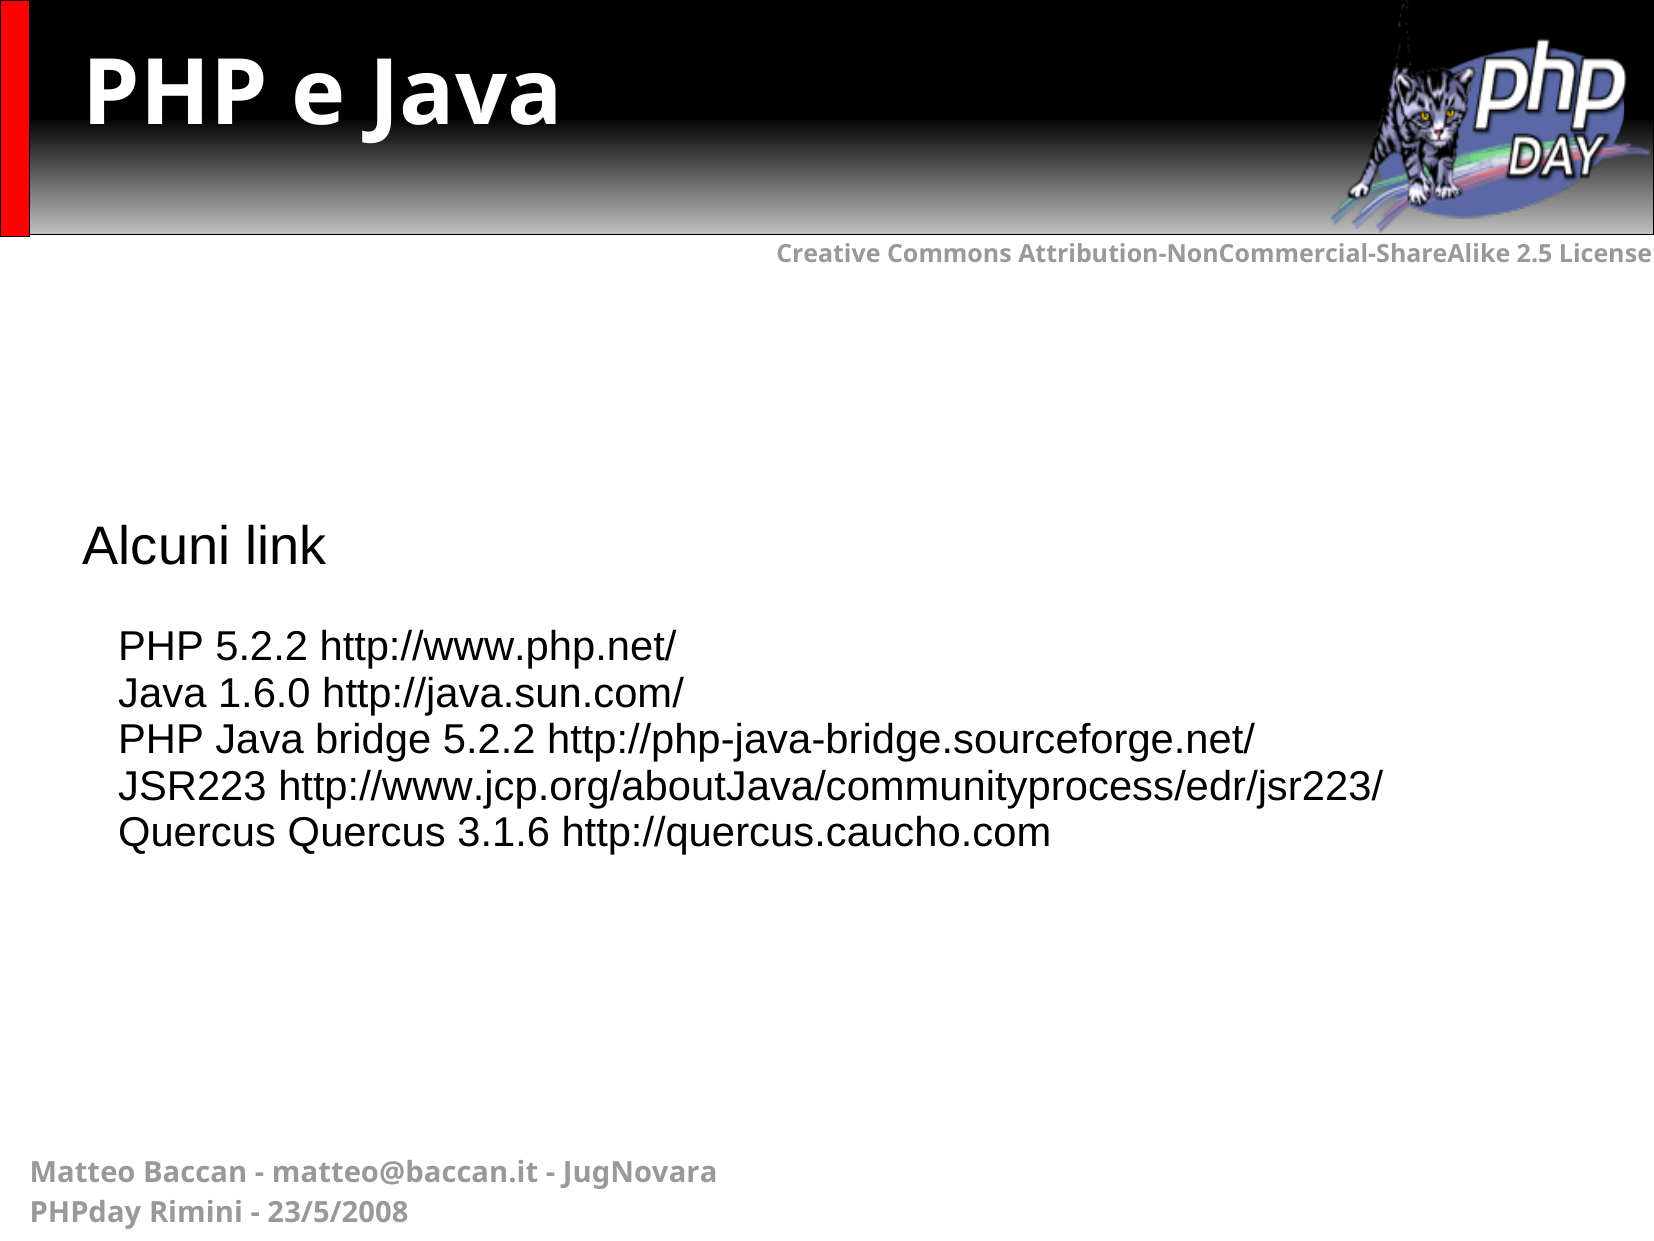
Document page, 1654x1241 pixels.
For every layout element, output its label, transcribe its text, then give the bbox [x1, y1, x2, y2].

picture [1328, 0, 1654, 237]
subtitle Alcuni link PHP 5.2.2 http://www.php.net/ Java 1.6.0 http://java.sun.com/ PHP Java bridge 5.2.2 http://php-java-bridge.sourceforge.net/ JSR223 http://www.jcp.org/aboutJava/communityprocess/edr/jsr223/ Quercus Quercus 3.1.6 http://quercus.caucho.com [82, 431, 1571, 939]
text_box [627, 219, 1188, 291]
title PHP e Java [82, 29, 768, 148]
